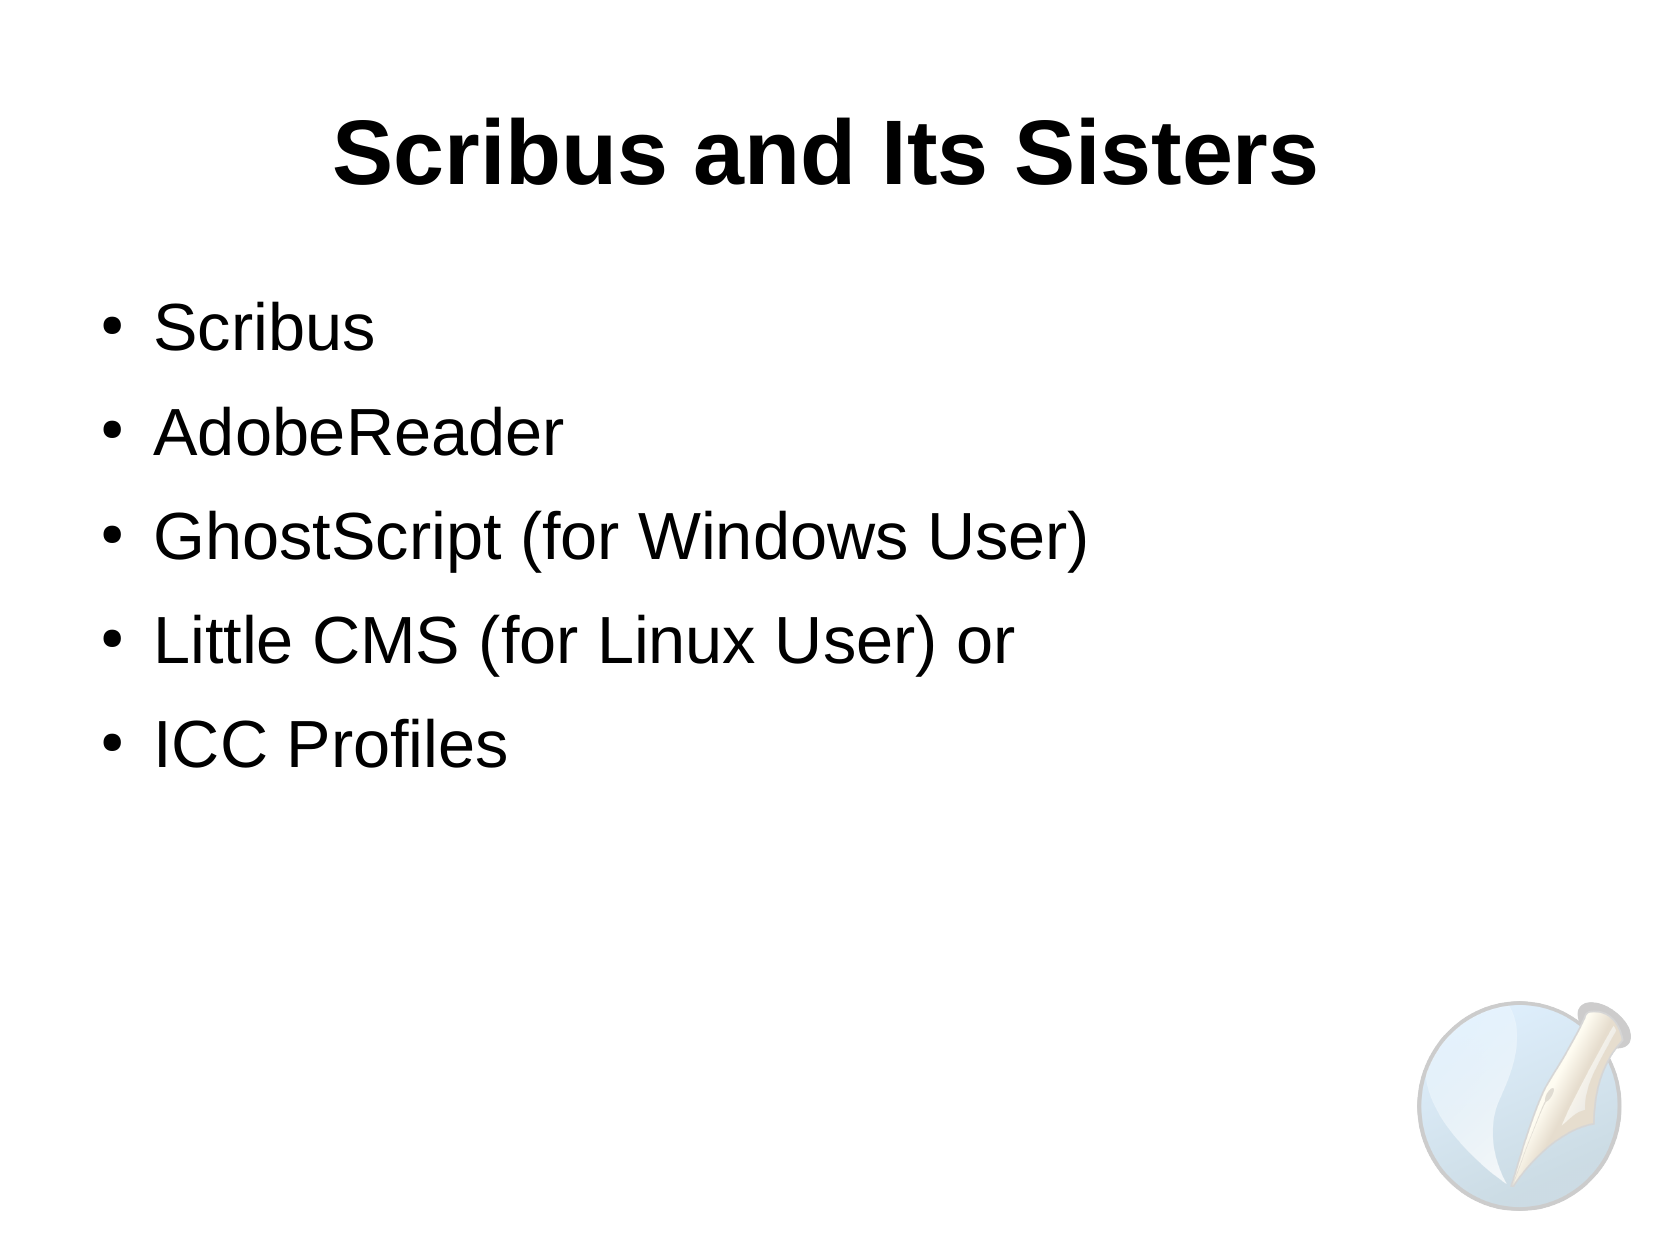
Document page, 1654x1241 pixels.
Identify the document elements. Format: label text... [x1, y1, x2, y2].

list Scribus AdobeReader GhostScript (for Windows User) Little CMS (for Linux User) or ICC Profiles [82, 290, 1571, 1109]
title Scribus and Its Sisters [82, 56, 1571, 250]
